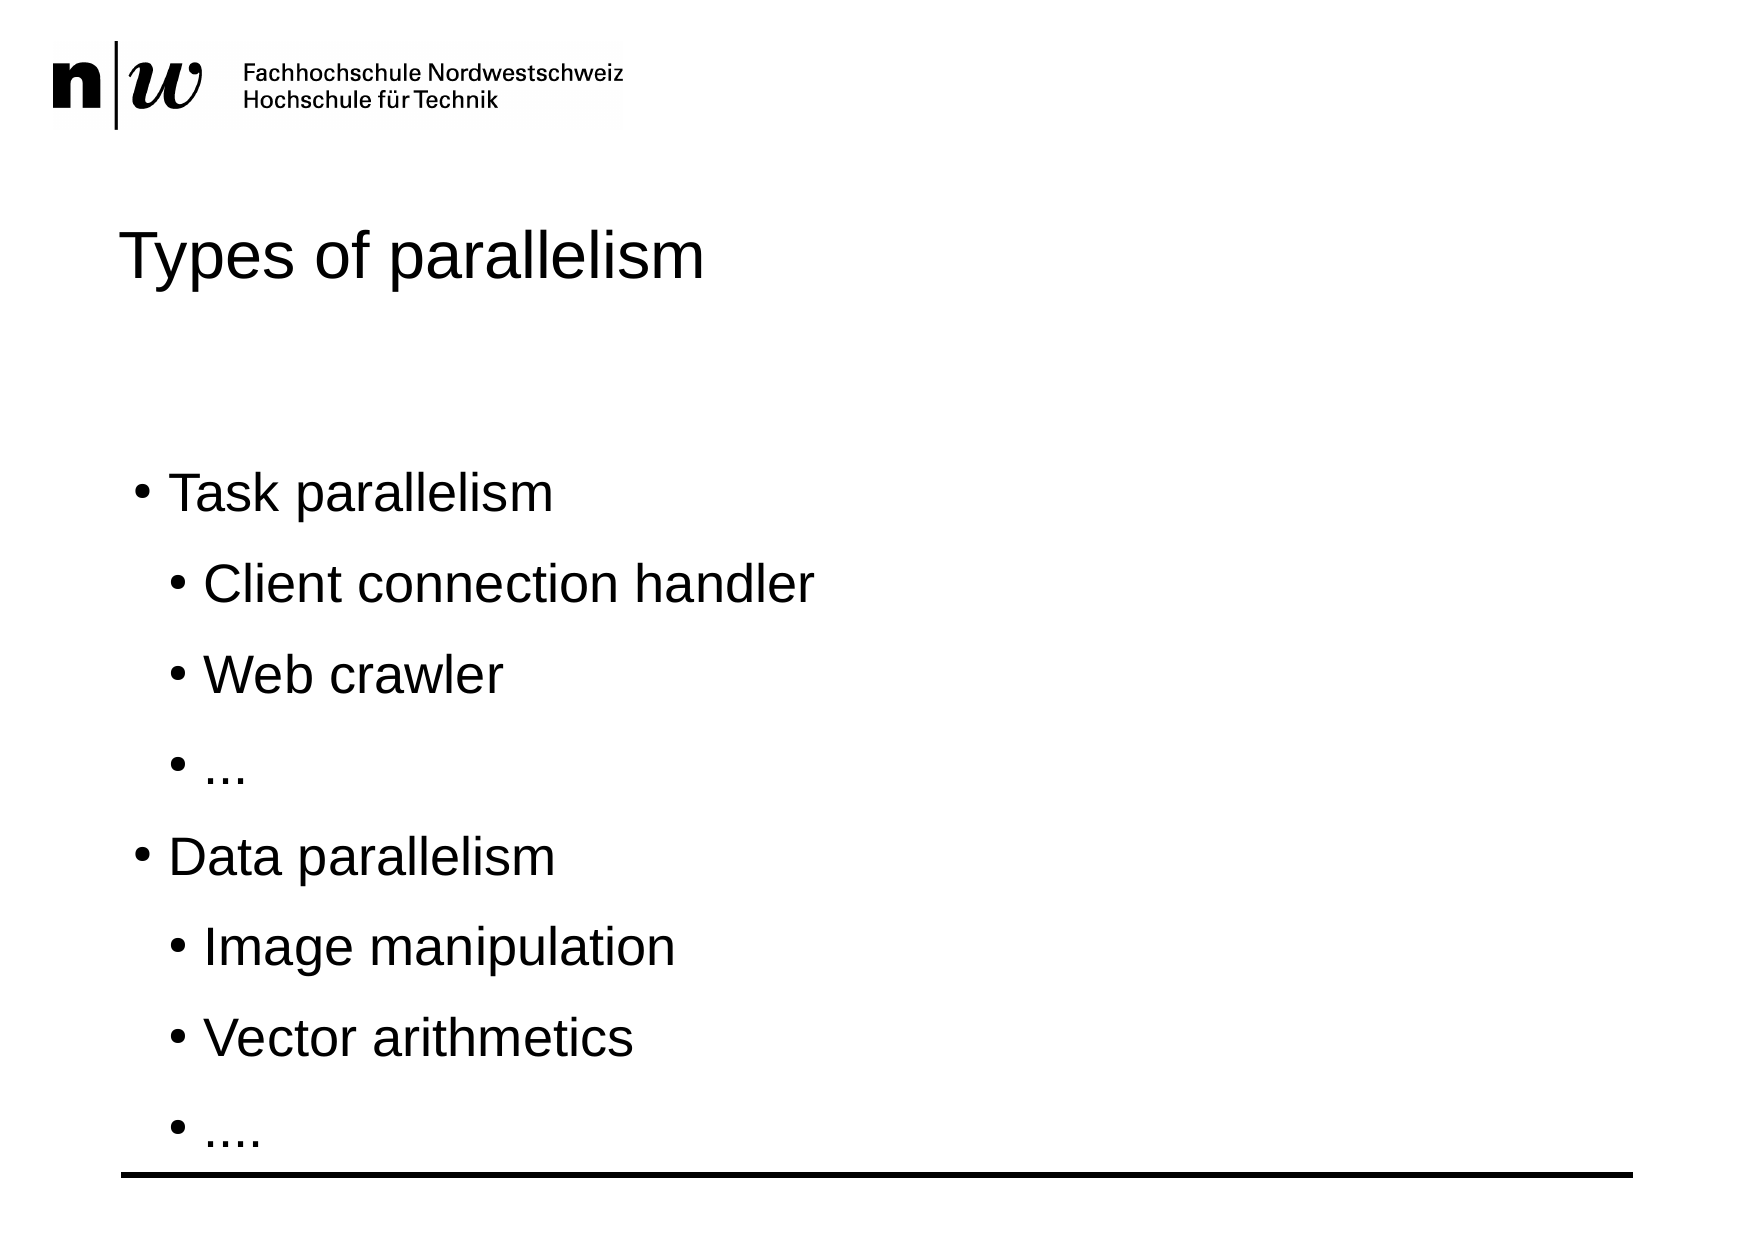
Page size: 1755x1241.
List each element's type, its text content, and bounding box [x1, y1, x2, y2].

picture [53, 41, 623, 130]
text_box Types of parallelism [118, 212, 1606, 296]
text_box Task parallelism Client connection handler Web crawler ... Data parallelism Image manipulation Vector arithmetics .... [118, 425, 1630, 1146]
